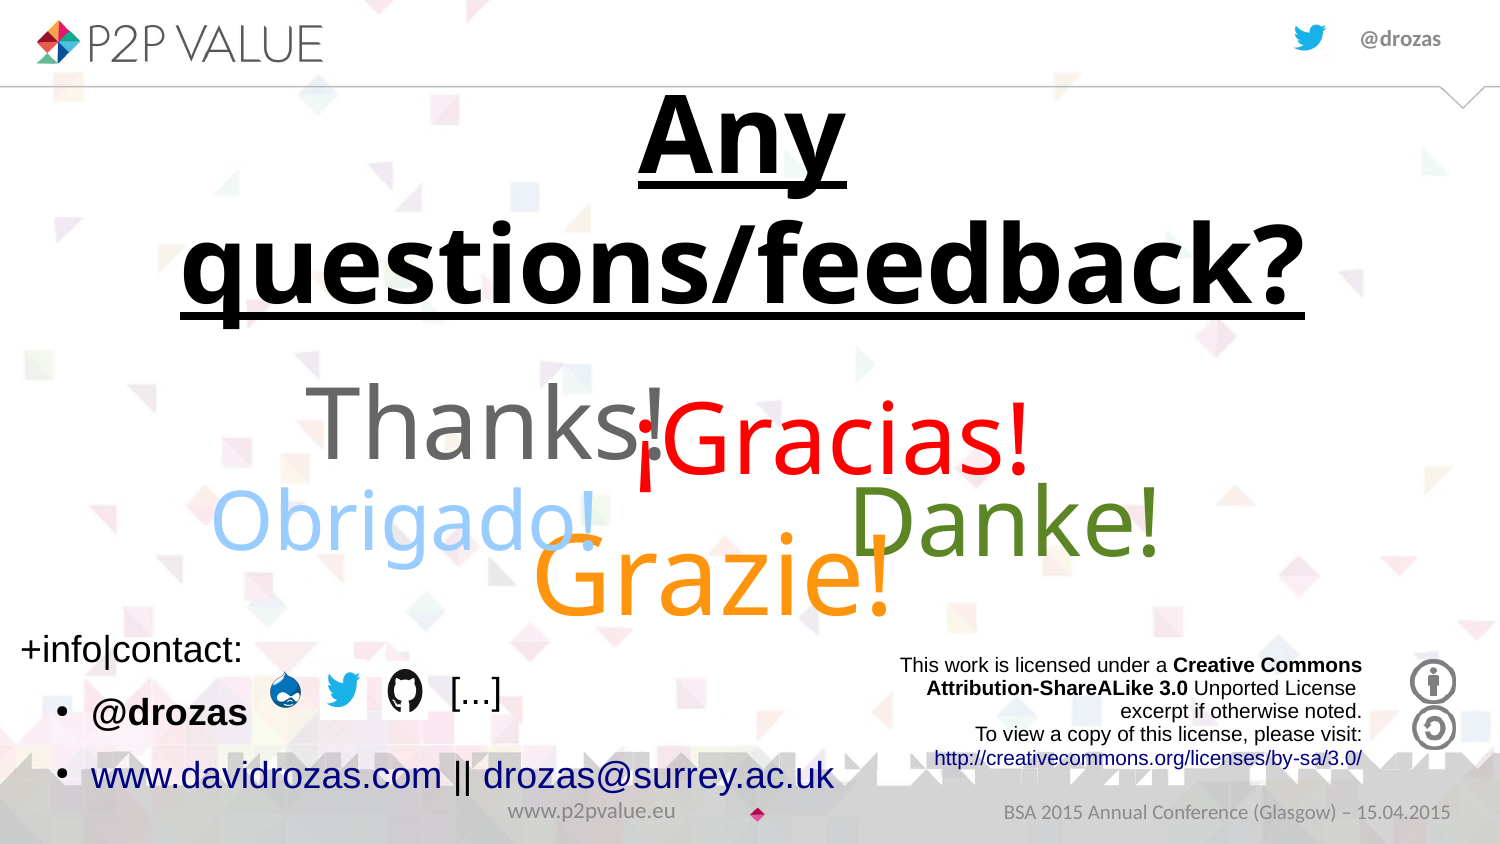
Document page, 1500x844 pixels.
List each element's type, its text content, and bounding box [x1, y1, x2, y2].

title Any questions/feedback? [150, 15, 1336, 376]
title Grazie! [616, 541, 916, 600]
title Obrigado! [195, 420, 616, 600]
text_box BSA 2015 Annual Conference (Glasgow) – 15.04.2015 [1147, 788, 1470, 834]
picture [320, 659, 367, 720]
picture [382, 661, 428, 721]
title Thanks! [270, 376, 585, 420]
title Danke! [916, 420, 1201, 616]
text_box This work is licensed under a Creative Commons Attribution-ShareALike 3.0 Unported License excerpt if otherwise noted. To view a copy of this license, please visit: http://creativecommons.org/licenses/by-sa/3.0/ [1147, 645, 1378, 801]
title ¡Gracias! [585, 376, 1081, 541]
picture [0, 0, 1500, 844]
picture [270, 671, 301, 709]
text_box @drozas [1333, 15, 1455, 60]
text_box +info|contact: @drozas www.davidrozas.com || drozas@surrey.ac.uk [0, 600, 1147, 844]
text_box [...] [435, 663, 526, 721]
